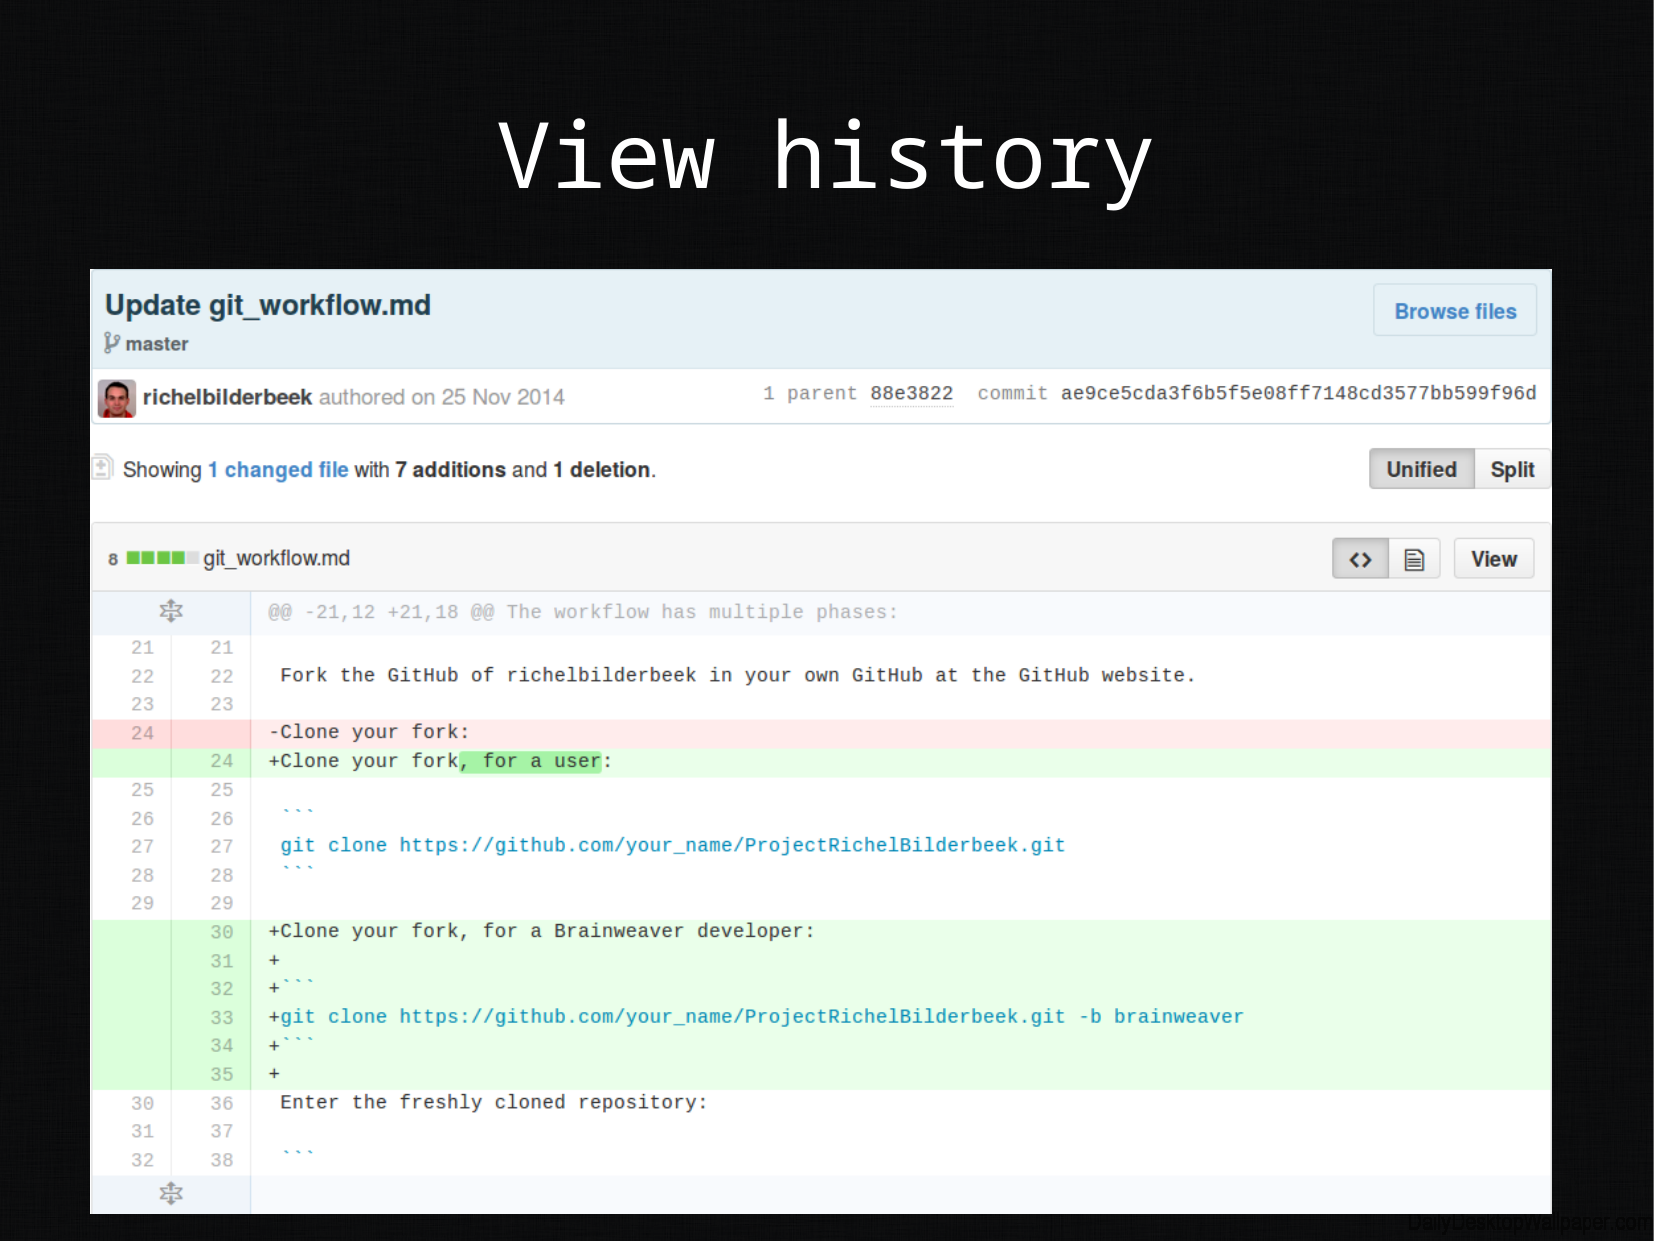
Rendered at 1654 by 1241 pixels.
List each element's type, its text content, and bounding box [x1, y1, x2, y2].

title View history [82, 49, 1571, 257]
picture [0, 0, 1654, 1241]
